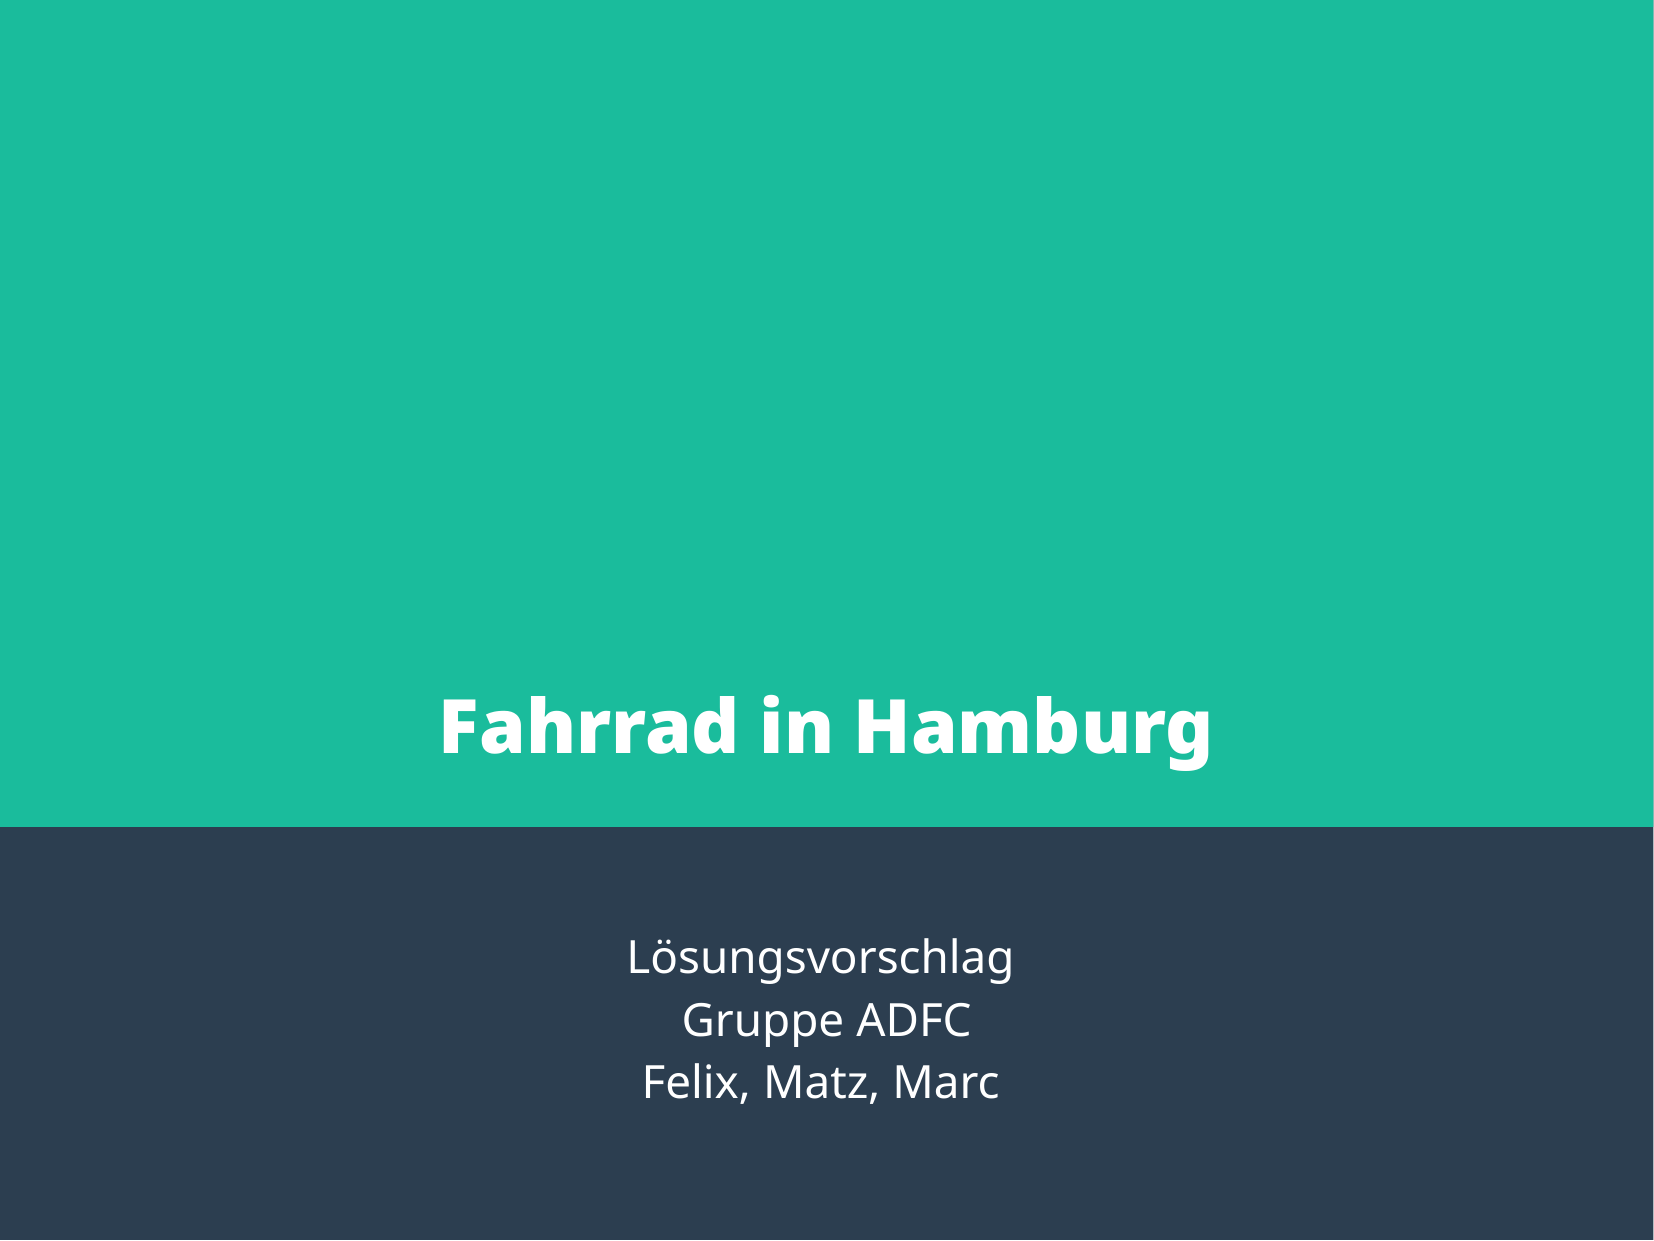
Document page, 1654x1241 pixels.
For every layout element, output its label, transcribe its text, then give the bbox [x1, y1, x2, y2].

title Fahrrad in Hamburg [59, 620, 1595, 778]
subtitle Lösungsvorschlag Gruppe ADFC Felix, Matz, Marc [59, 856, 1595, 1182]
